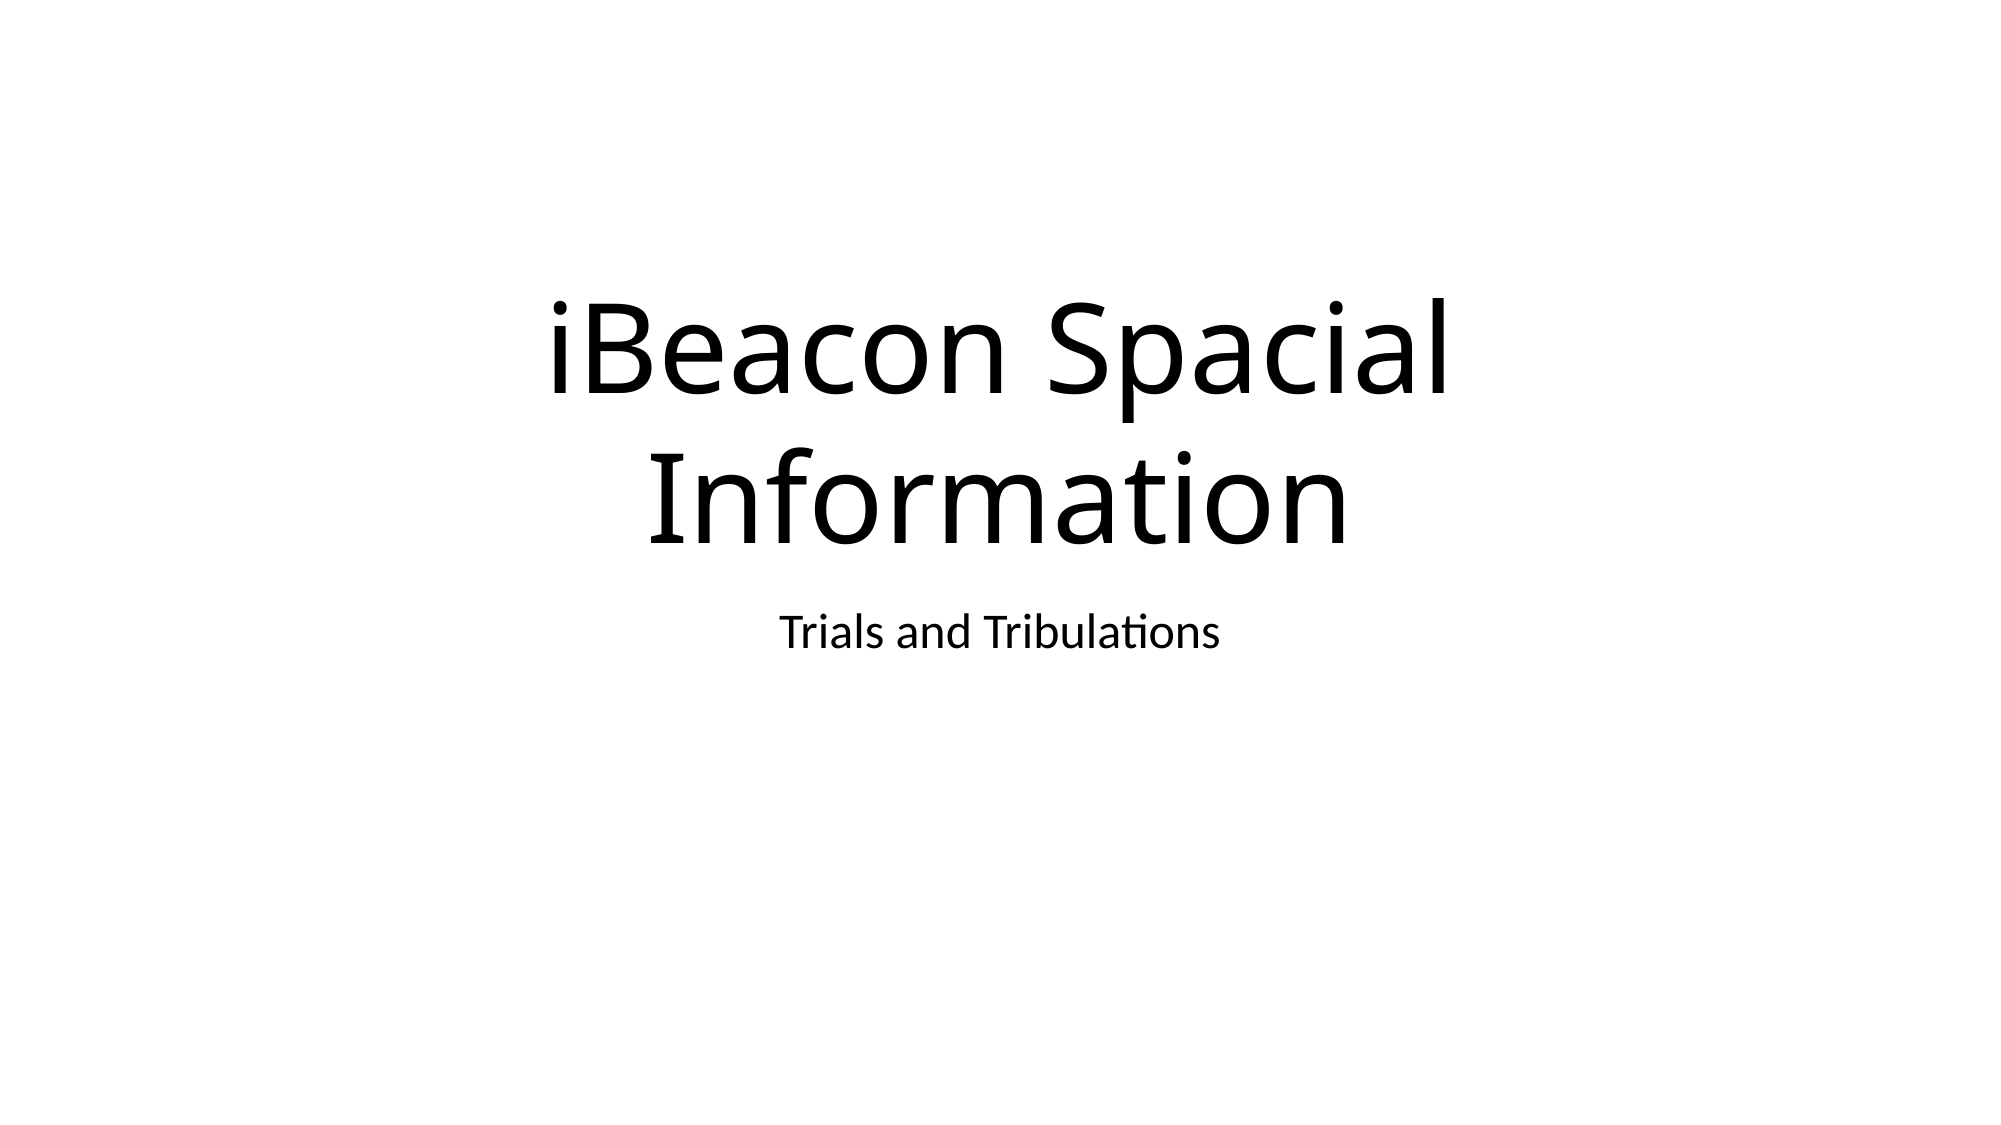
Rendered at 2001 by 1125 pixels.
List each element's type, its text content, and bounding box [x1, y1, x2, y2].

text_box Trials and Tribulations [249, 590, 1750, 863]
text_box iBeacon Spacial Information [249, 184, 1750, 576]
